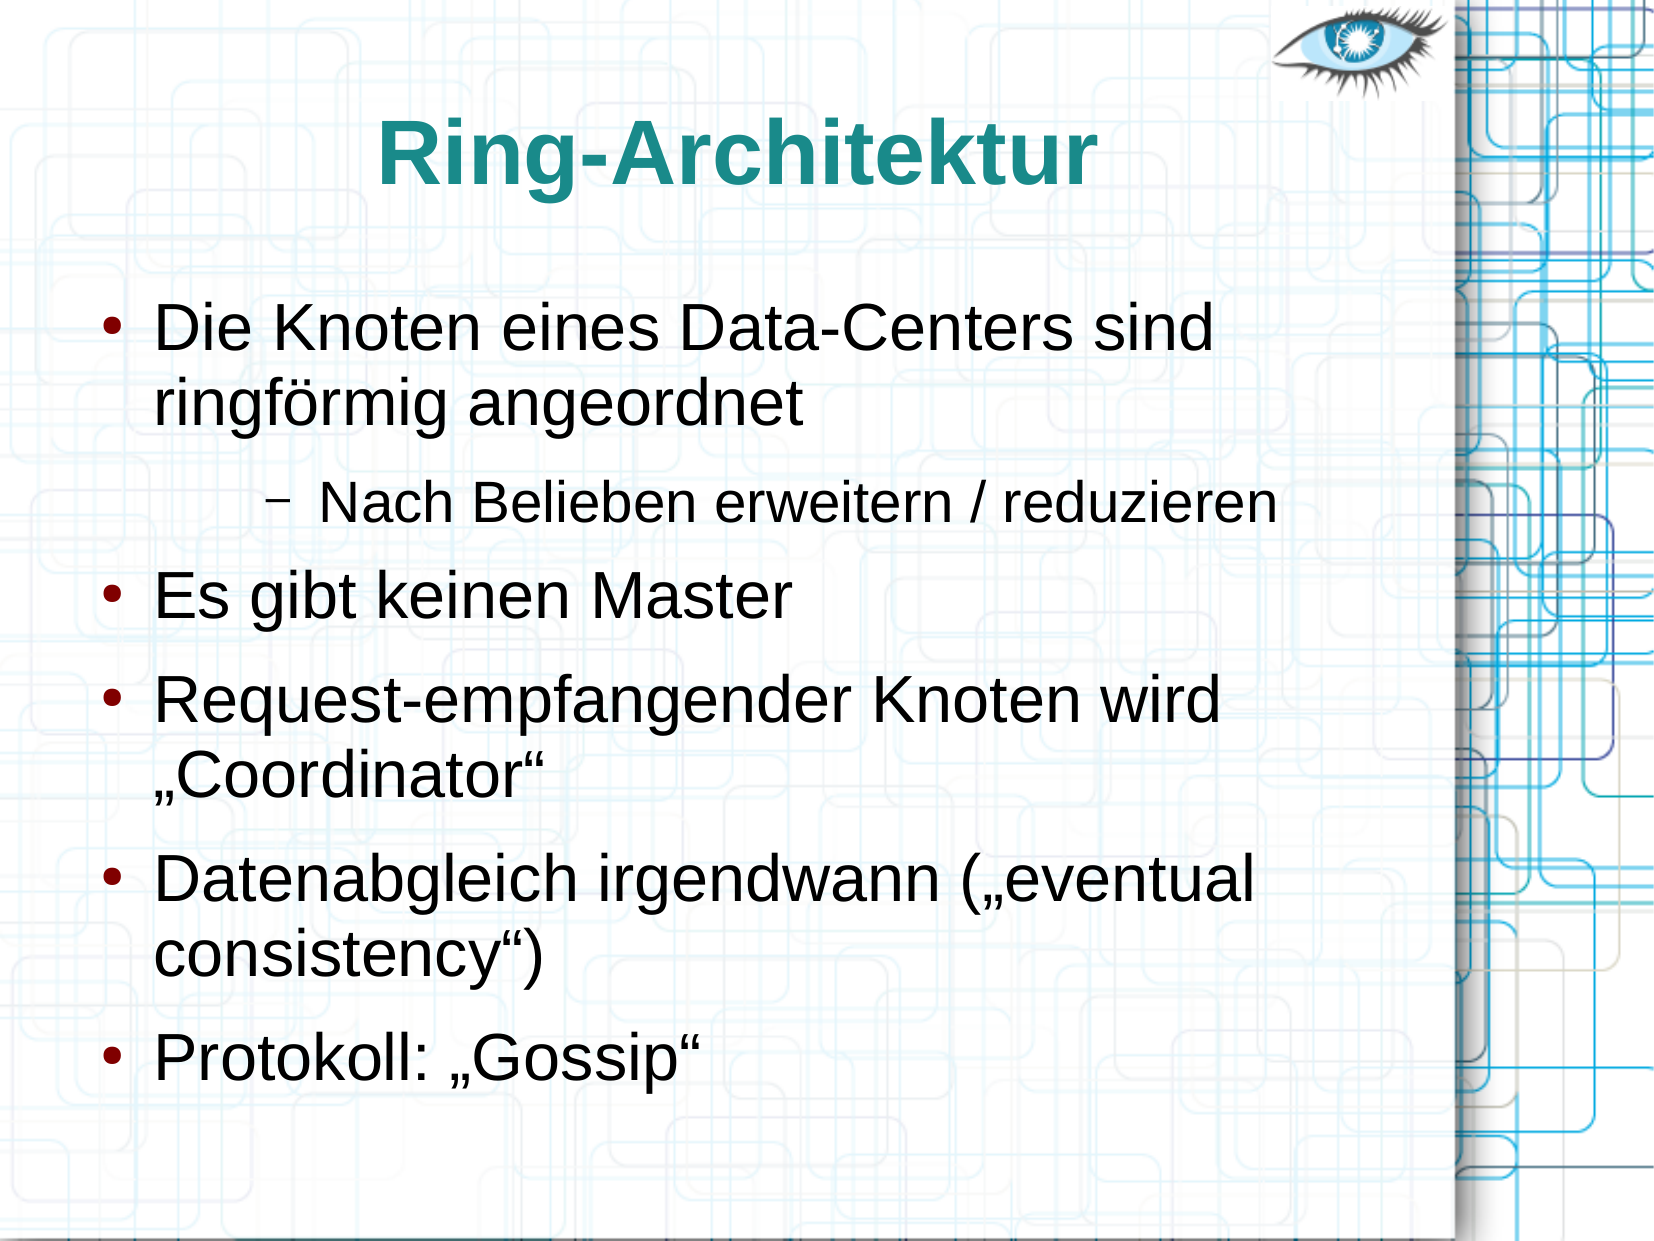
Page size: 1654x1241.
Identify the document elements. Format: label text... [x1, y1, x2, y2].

picture [0, 0, 1654, 1241]
title Ring-Architektur [59, 49, 1418, 257]
list Die Knoten eines Data-Centers sind ringförmig angeordnet Nach Belieben erweitern / reduzieren Es gibt keinen Master Request-empfangender Knoten wird „Coordinator“ Datenabgleich irgendwann („eventual consistency“) Protokoll: „Gossip“ [82, 290, 1418, 1109]
